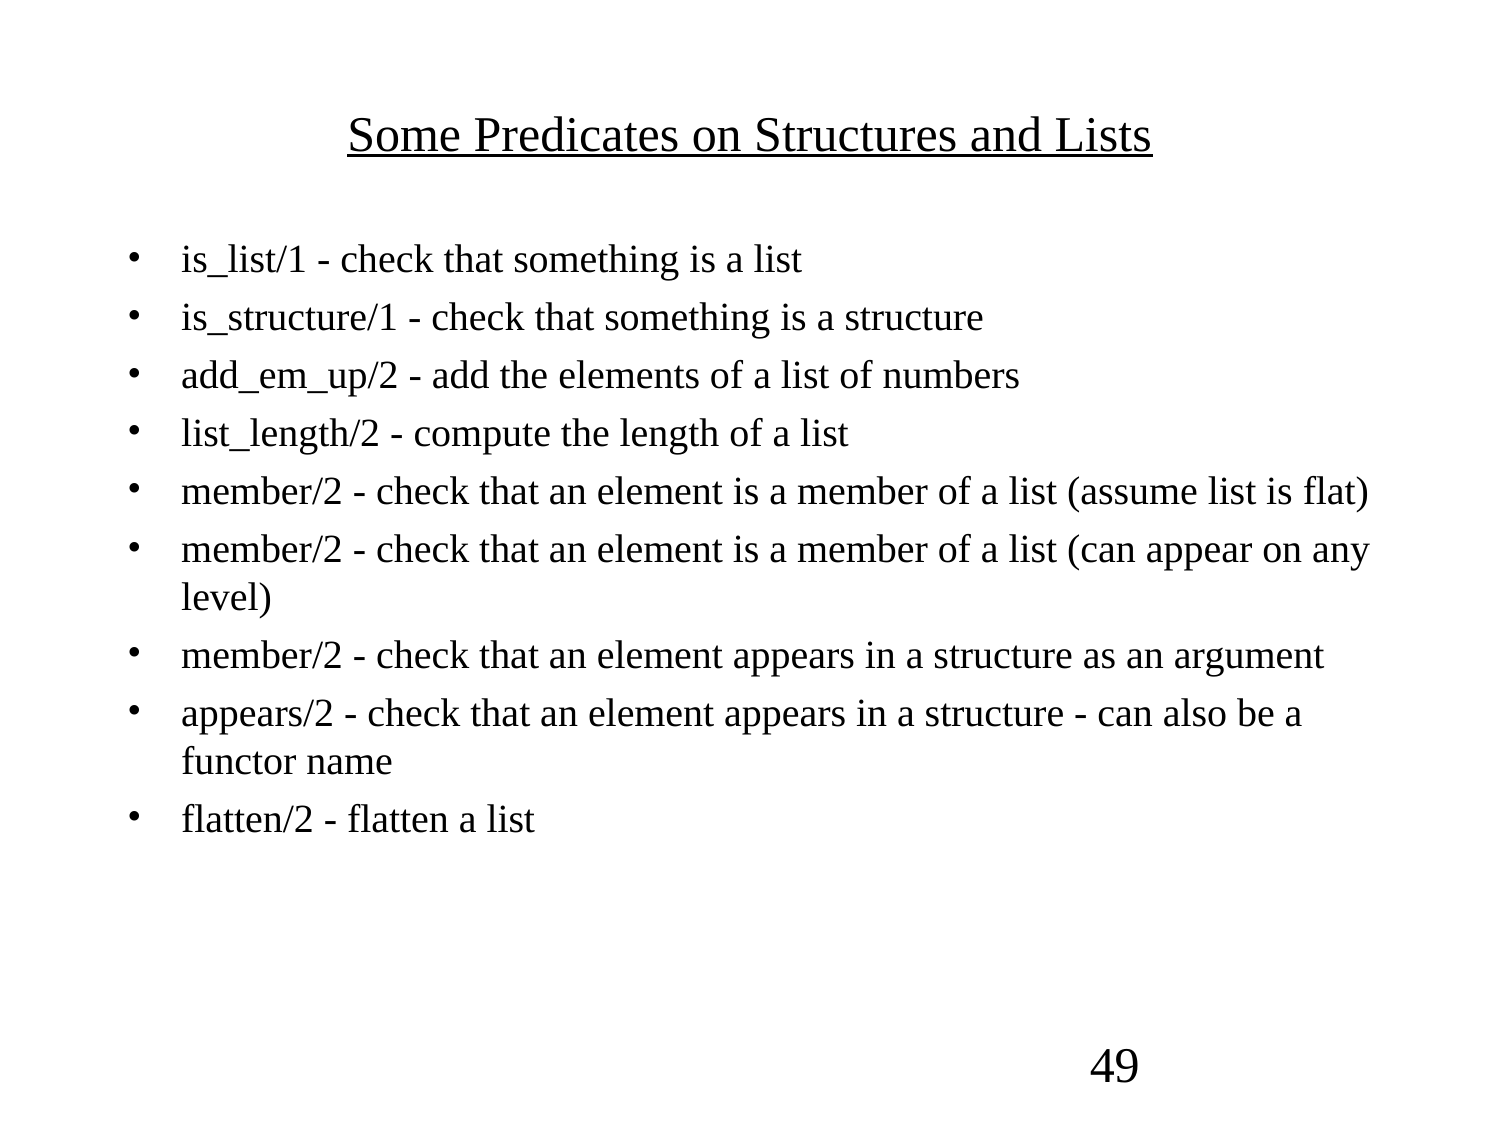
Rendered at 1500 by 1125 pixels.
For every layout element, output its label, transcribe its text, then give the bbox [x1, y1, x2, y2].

title Some Predicates on Structures and Lists [112, 37, 1388, 224]
list is_list/1 - check that something is a list is_structure/1 - check that something is a structure add_em_up/2 - add the elements of a list of numbers list_length/2 - compute the length of a list member/2 - check that an element is a member of a list (assume list is flat) member/2 - check that an element is a member of a list (can appear on any level) member/2 - check that an element appears in a structure as an argument appears/2 - check that an element appears in a structure - can also be a functor name flatten/2 - flatten a list [112, 224, 1388, 901]
